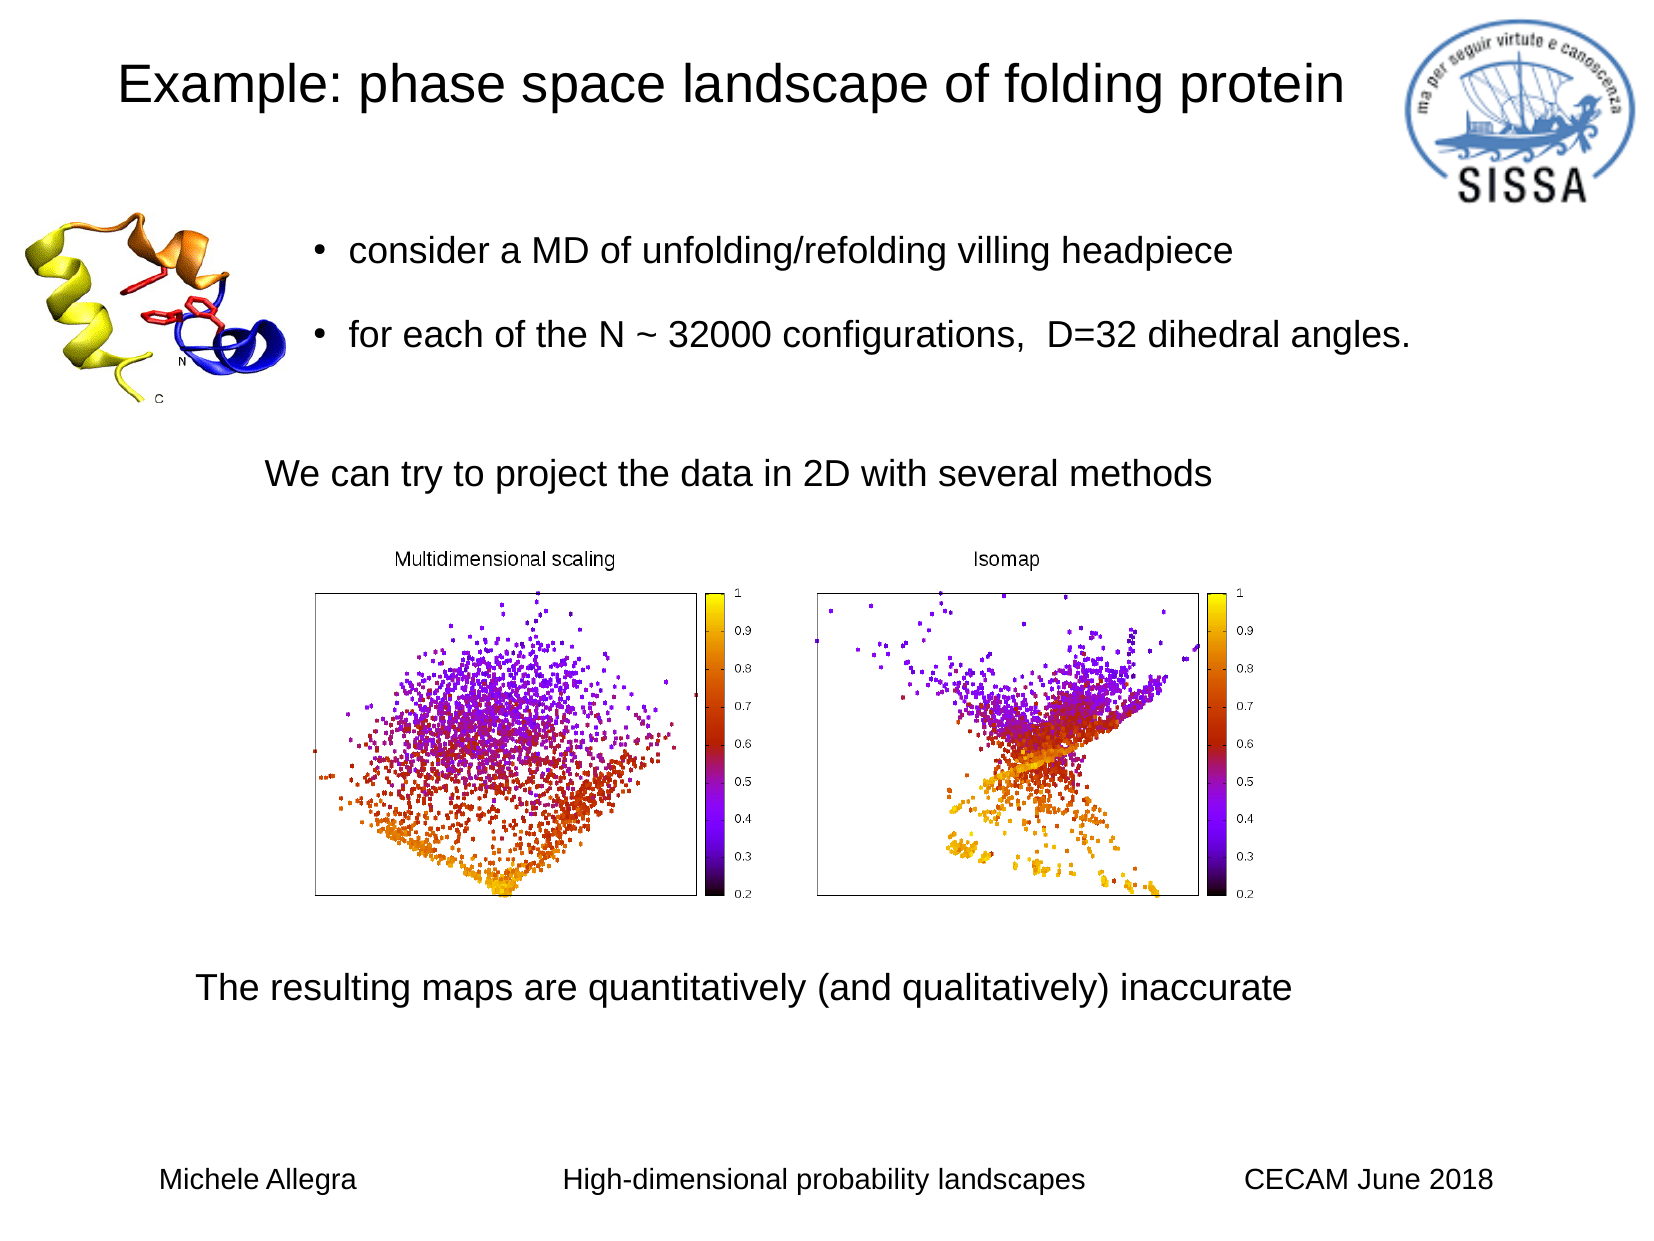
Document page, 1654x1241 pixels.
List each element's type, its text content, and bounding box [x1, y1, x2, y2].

title The resulting maps are quantitatively (and qualitatively) inaccurate [118, 936, 1371, 1039]
picture [1391, 16, 1652, 207]
picture [797, 541, 1291, 911]
title We can try to project the data in 2D with several methods [118, 422, 1371, 525]
subtitle consider a MD of unfolding/refolding villing headpiece for each of the N ~ 32000 configurations, D=32 dihedral angles. [313, 159, 1430, 384]
title Example: phase space landscape of folding protein [106, 32, 1359, 136]
title Michele Allegra High-dimensional probability landscapes CECAM June 2018 [82, 1141, 1571, 1217]
picture [25, 212, 286, 403]
picture [295, 541, 789, 911]
